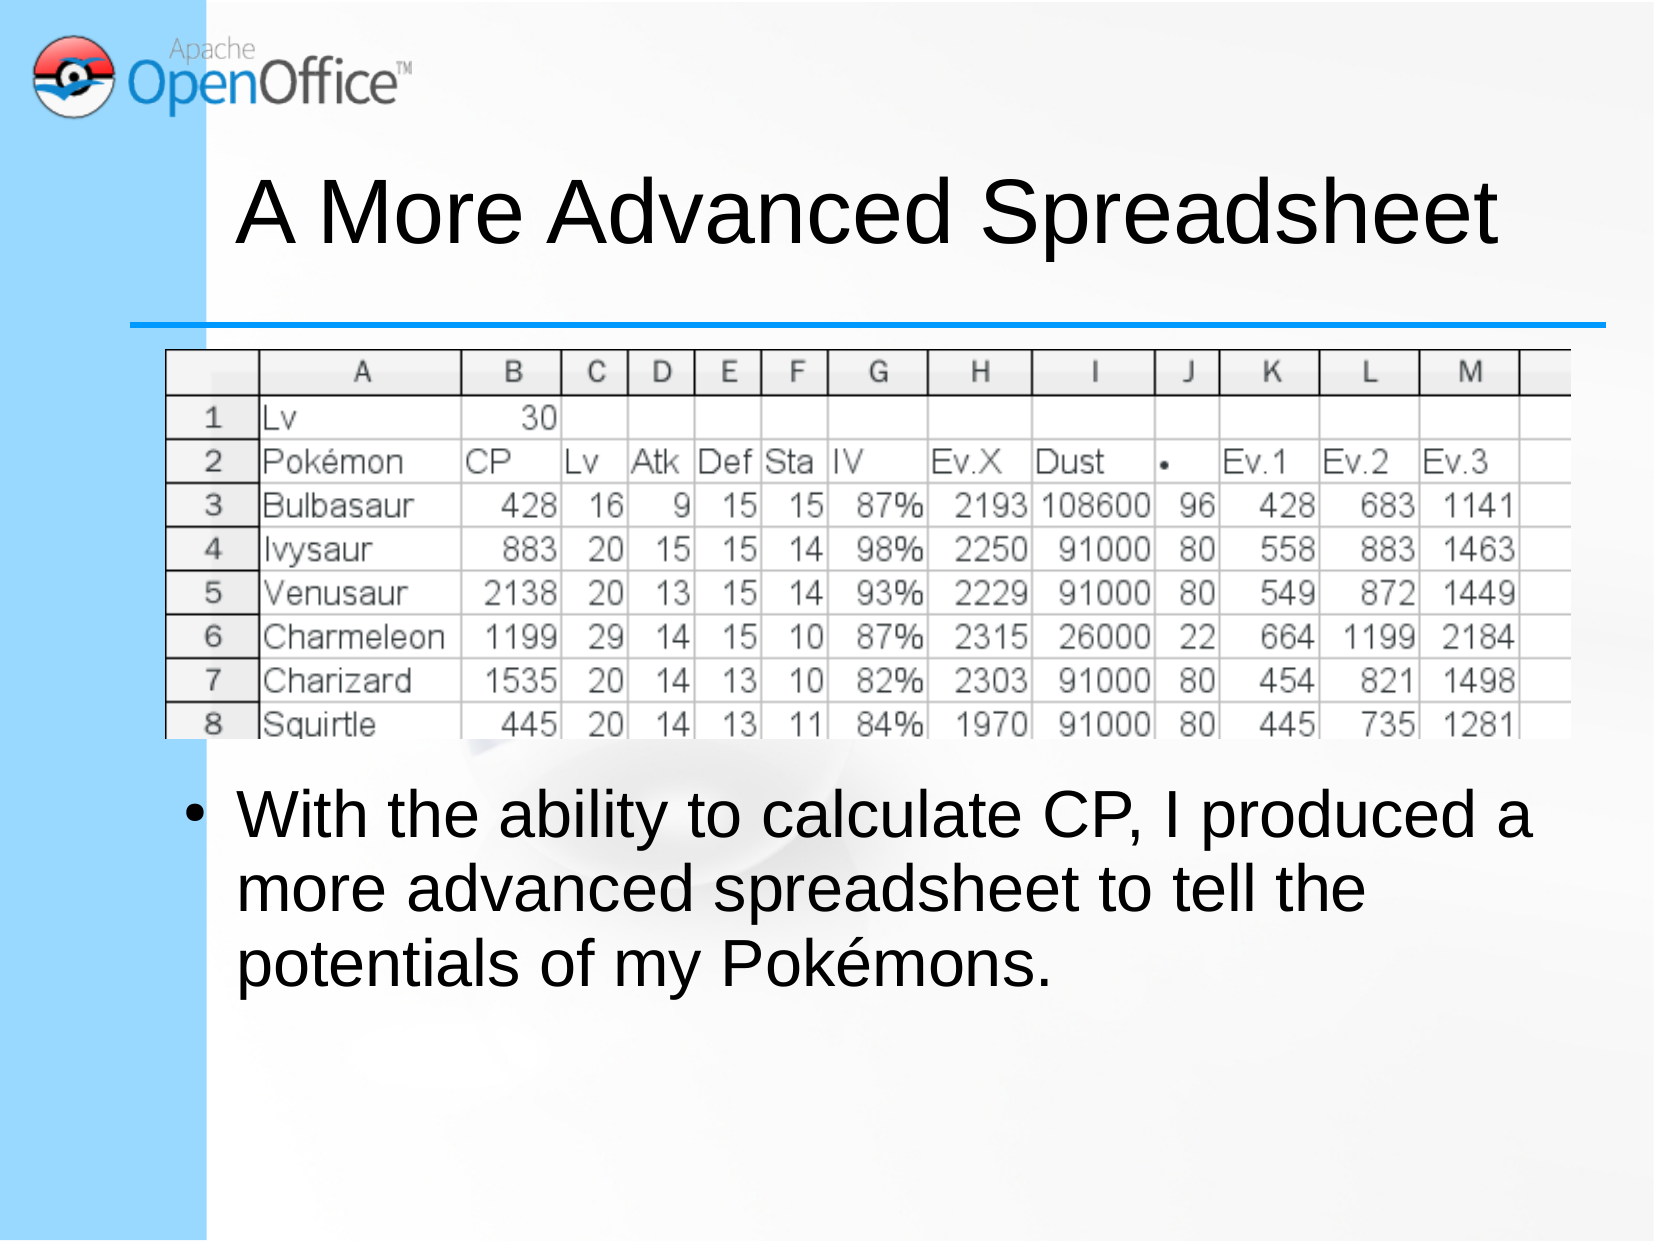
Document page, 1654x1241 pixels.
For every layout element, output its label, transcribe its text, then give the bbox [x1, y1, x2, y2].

title A More Advanced Spreadsheet [165, 108, 1571, 316]
picture [31, 2, 1654, 1241]
list With the ability to calculate CP, I produced a more advanced spreadsheet to tell the potentials of my Pokémons. [165, 776, 1571, 1167]
